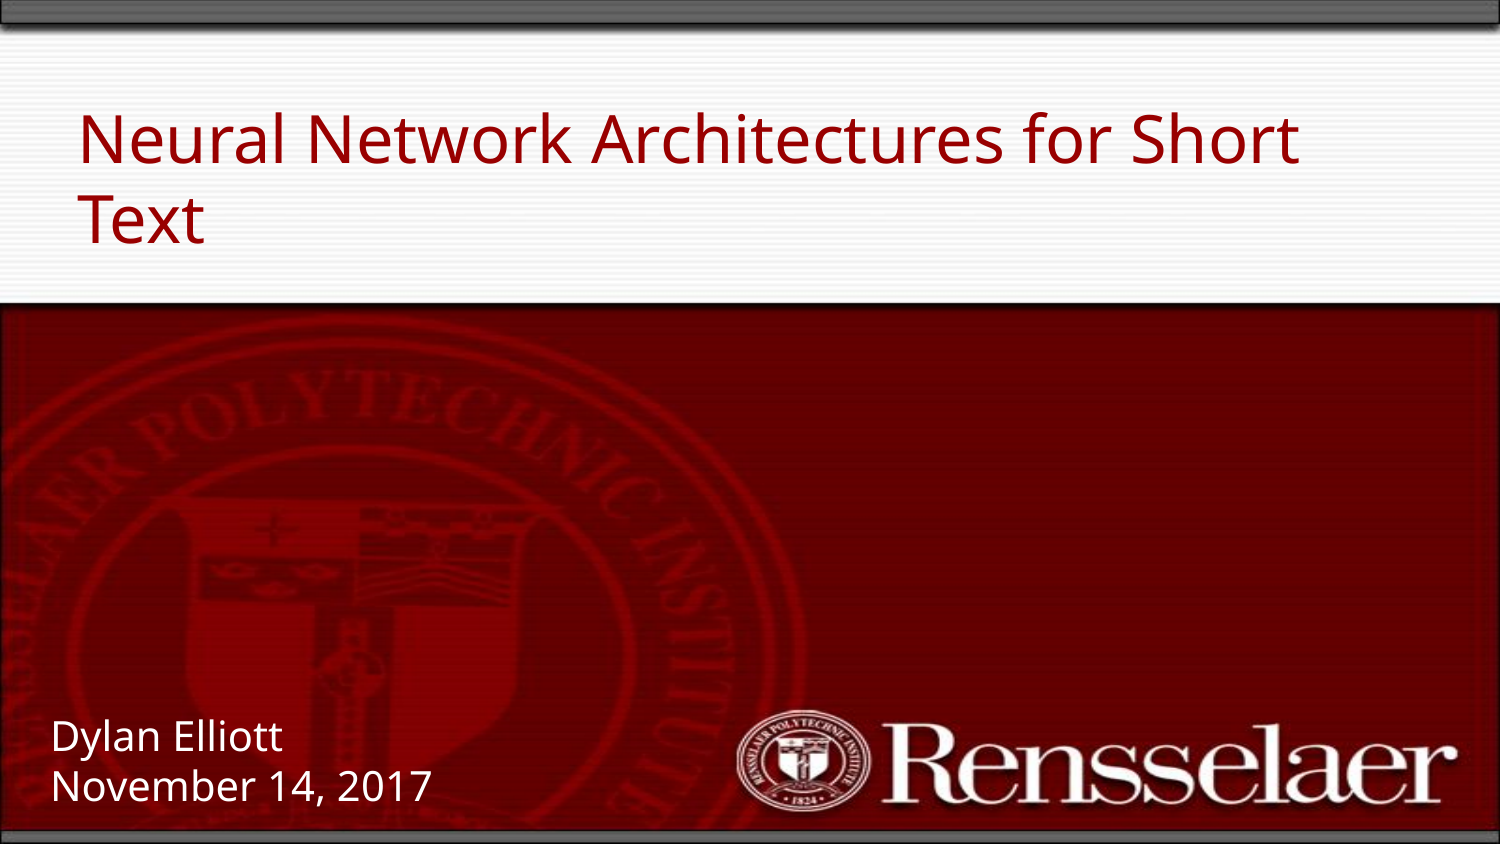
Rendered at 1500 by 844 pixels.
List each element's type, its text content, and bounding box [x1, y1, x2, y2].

title Neural Network Architectures for Short Text [62, 96, 1438, 257]
picture [0, 0, 1500, 844]
